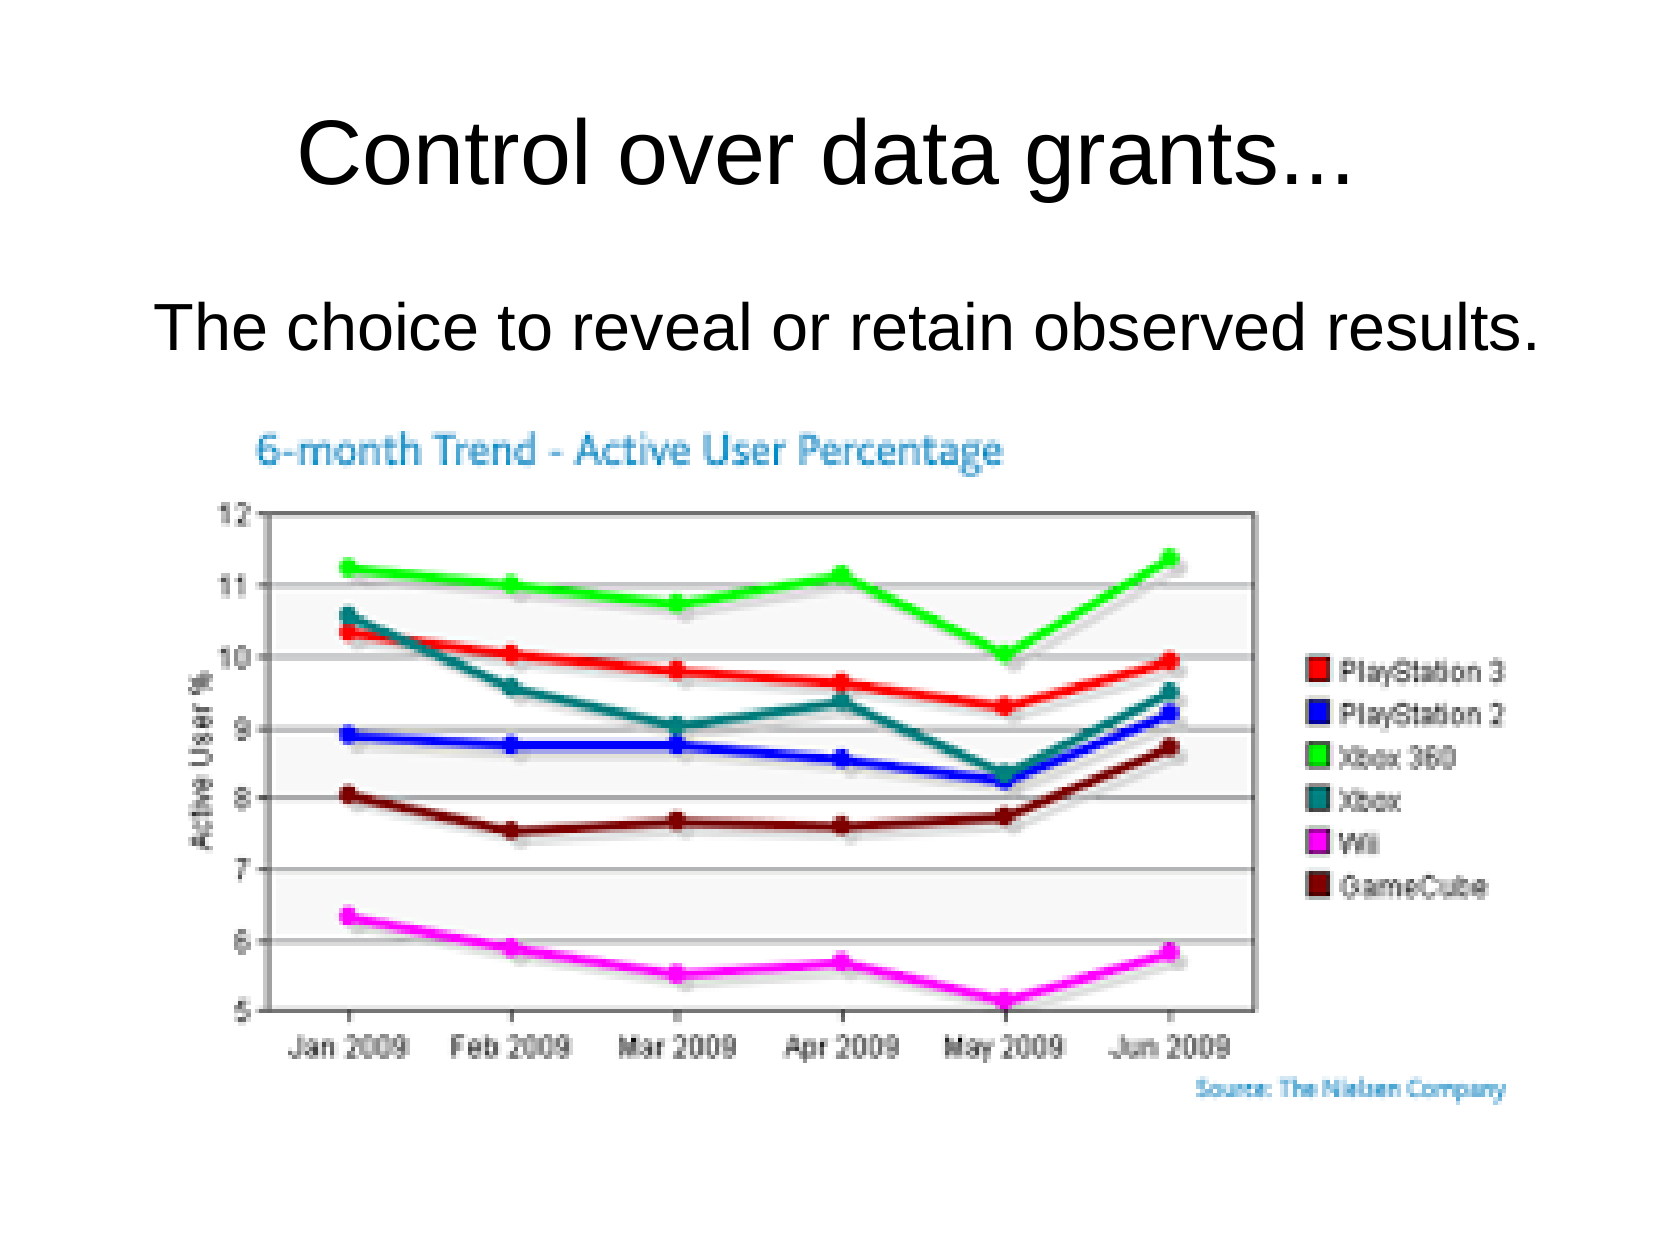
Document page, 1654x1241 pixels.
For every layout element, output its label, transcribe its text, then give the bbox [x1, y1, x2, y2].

picture [180, 419, 1519, 1111]
title Control over data grants... [82, 49, 1571, 257]
list The choice to reveal or retain observed results. [82, 290, 1571, 1141]
